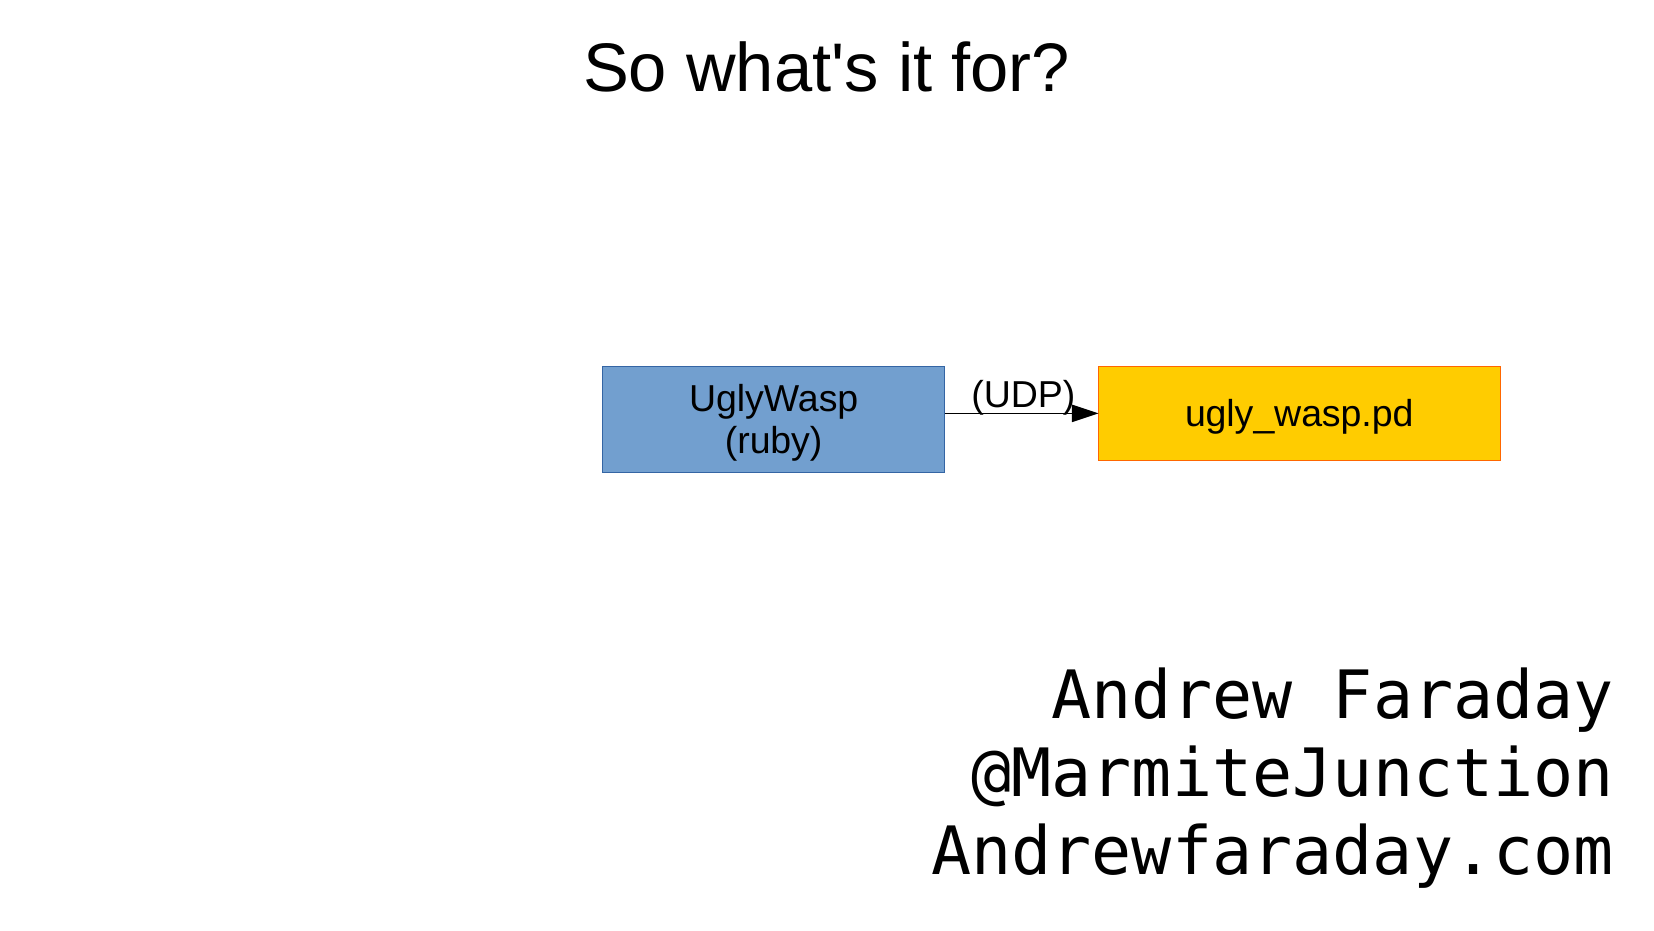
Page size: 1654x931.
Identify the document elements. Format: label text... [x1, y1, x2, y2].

title So what's it for? [82, 23, 1571, 111]
text_box UglyWasp (ruby) [602, 366, 945, 473]
text_box (UDP) [956, 366, 1091, 423]
text_box ugly_wasp.pd [1098, 366, 1501, 461]
text_box Andrew Faraday @MarmiteJunction Andrewfaraday.com [744, 649, 1630, 898]
